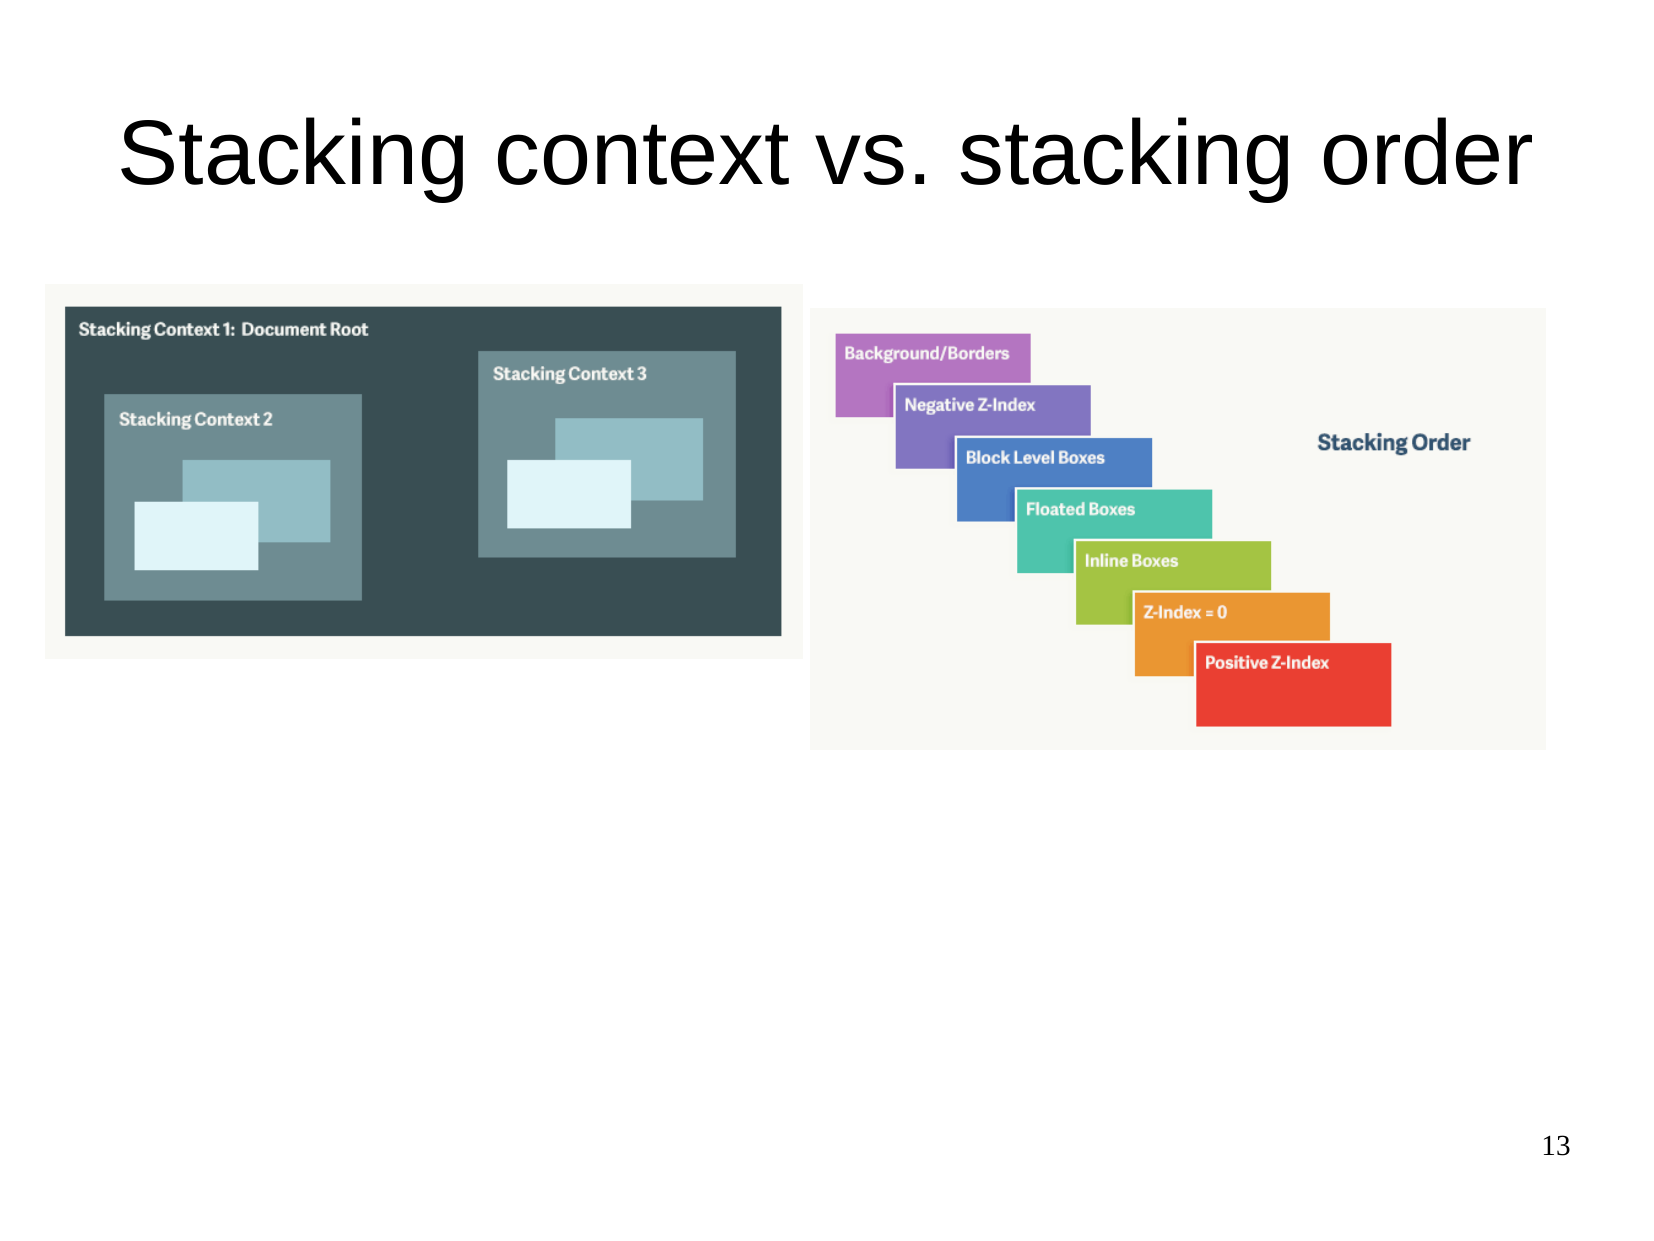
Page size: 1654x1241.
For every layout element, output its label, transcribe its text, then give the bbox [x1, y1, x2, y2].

picture [810, 308, 1546, 751]
title Stacking context vs. stacking order [82, 49, 1571, 257]
picture [45, 284, 803, 659]
